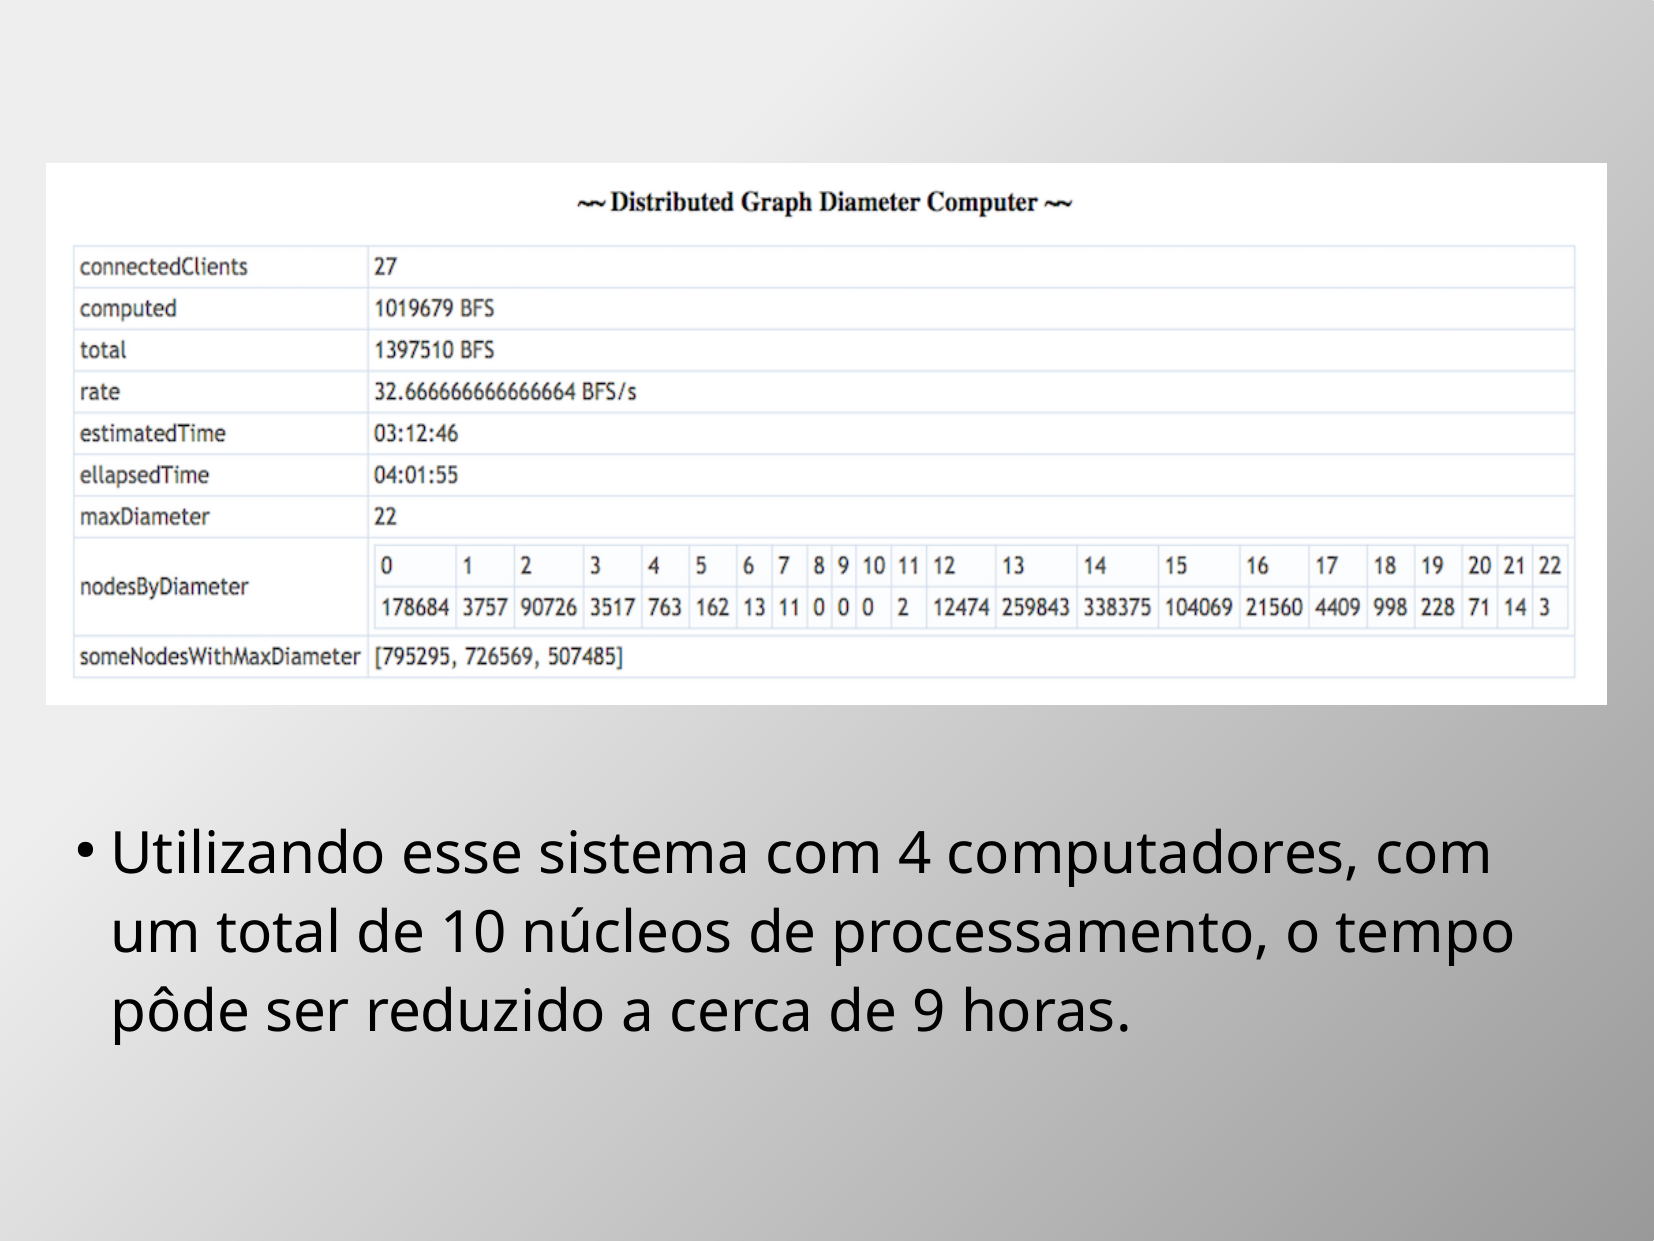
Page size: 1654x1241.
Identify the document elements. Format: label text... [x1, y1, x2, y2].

picture [46, 163, 1607, 706]
subtitle Utilizando esse sistema com 4 computadores, com um total de 10 núcleos de processamento, o tempo pôde ser reduzido a cerca de 9 horas. [75, 735, 1576, 1126]
